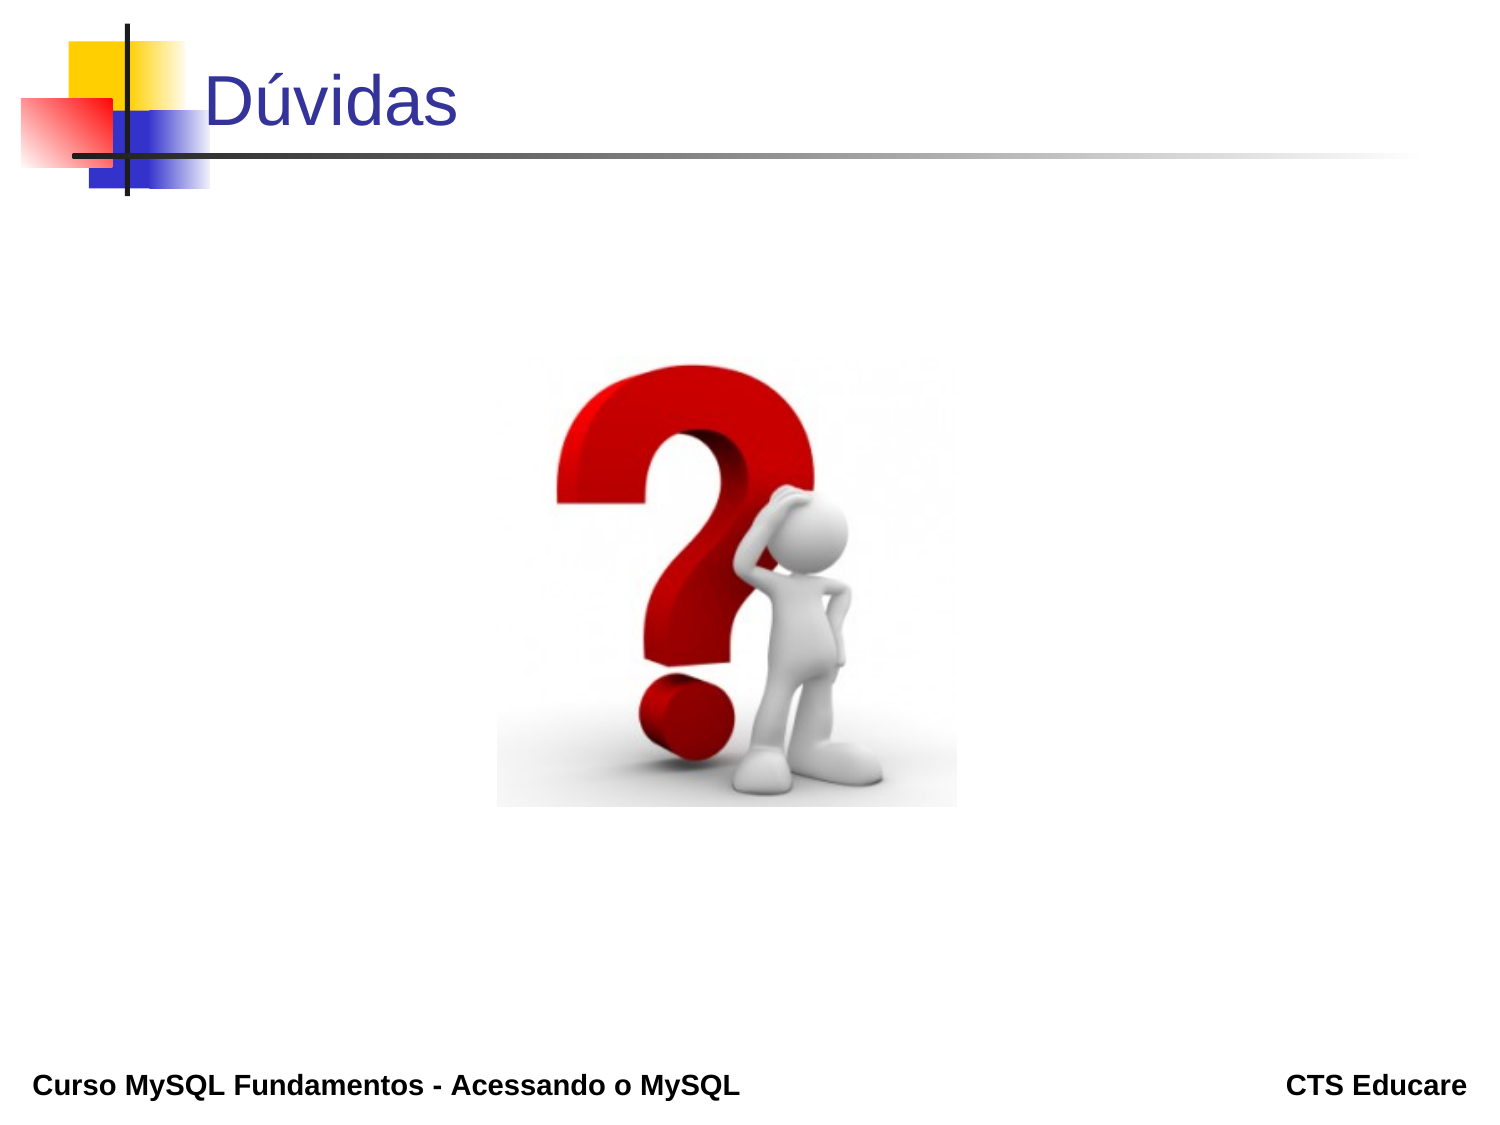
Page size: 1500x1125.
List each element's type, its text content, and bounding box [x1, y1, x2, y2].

picture [497, 356, 957, 807]
text_box Dúvidas [188, 46, 1468, 149]
